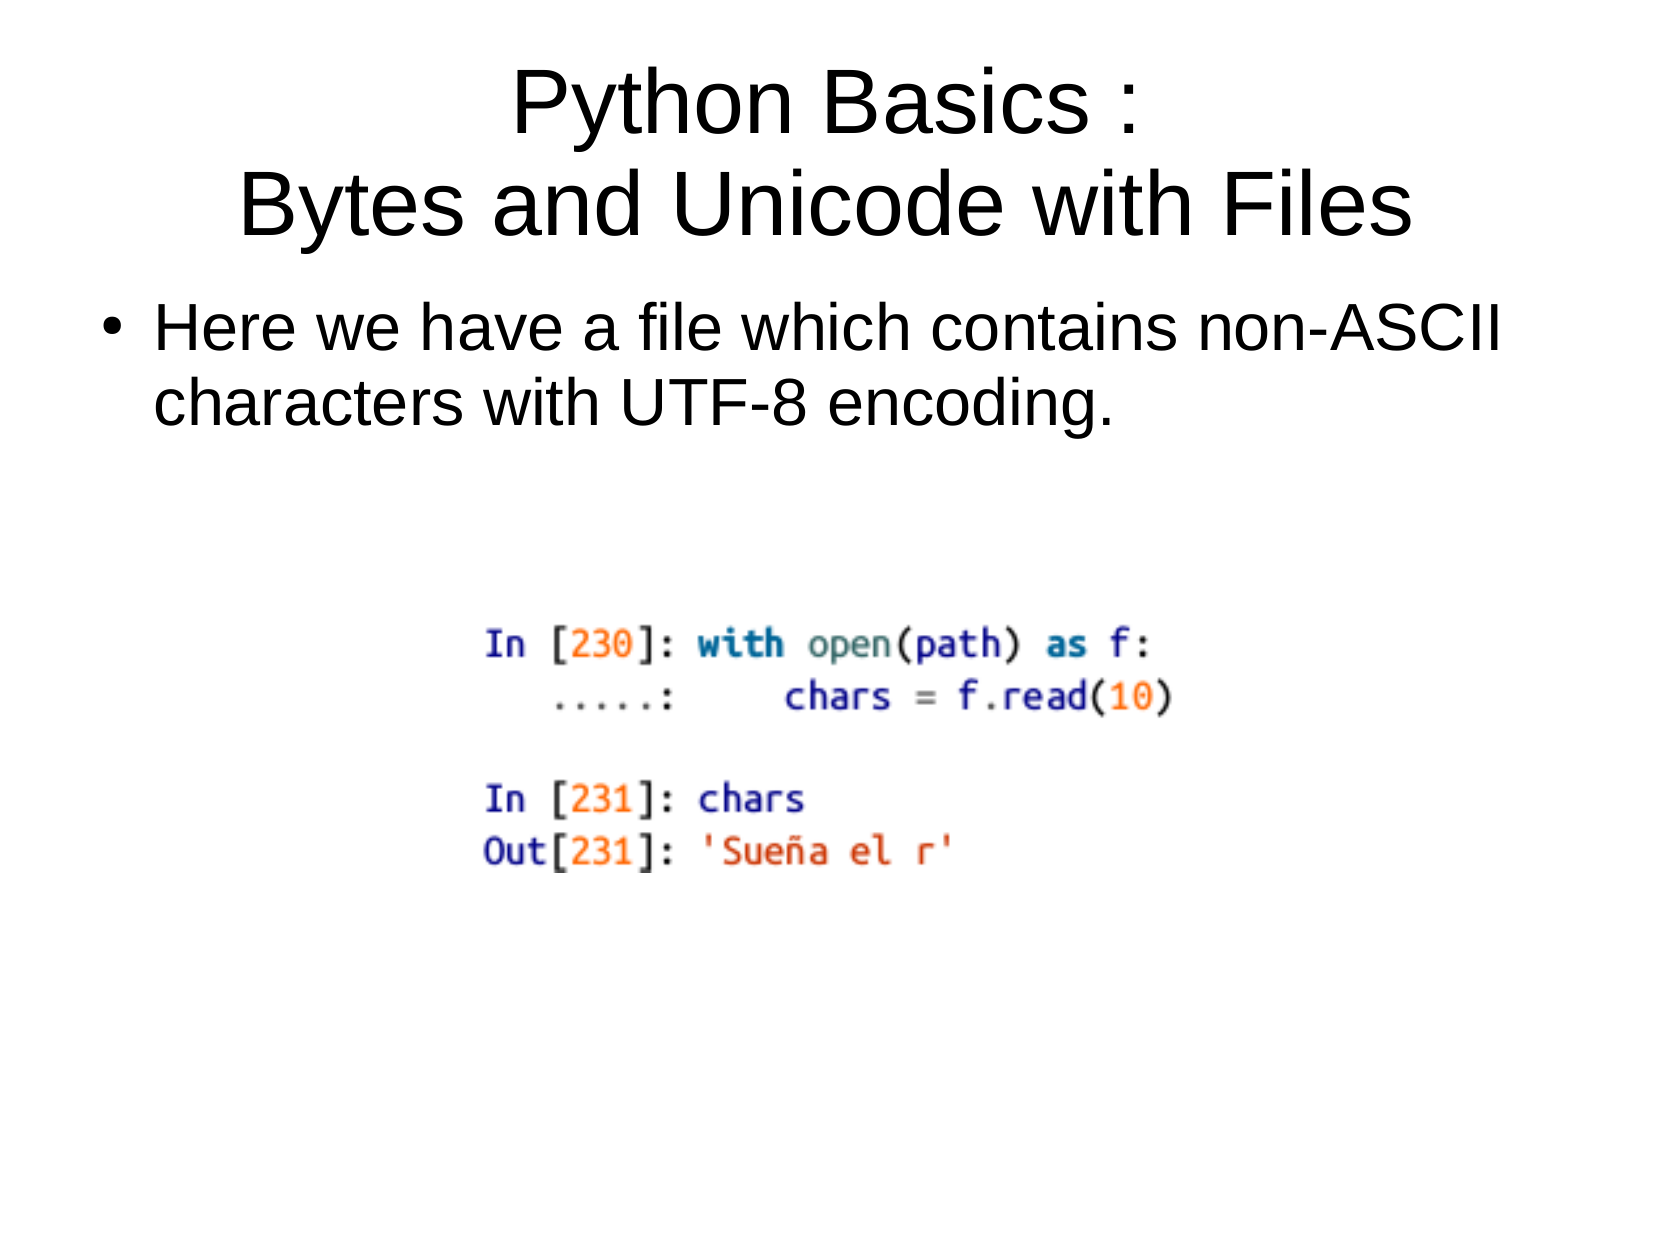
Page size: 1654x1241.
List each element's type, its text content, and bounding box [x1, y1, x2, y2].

title Python Basics : Bytes and Unicode with Files [82, 49, 1571, 257]
list Here we have a file which contains non-ASCII characters with UTF-8 encoding. [82, 290, 1571, 1010]
picture [461, 613, 1206, 873]
